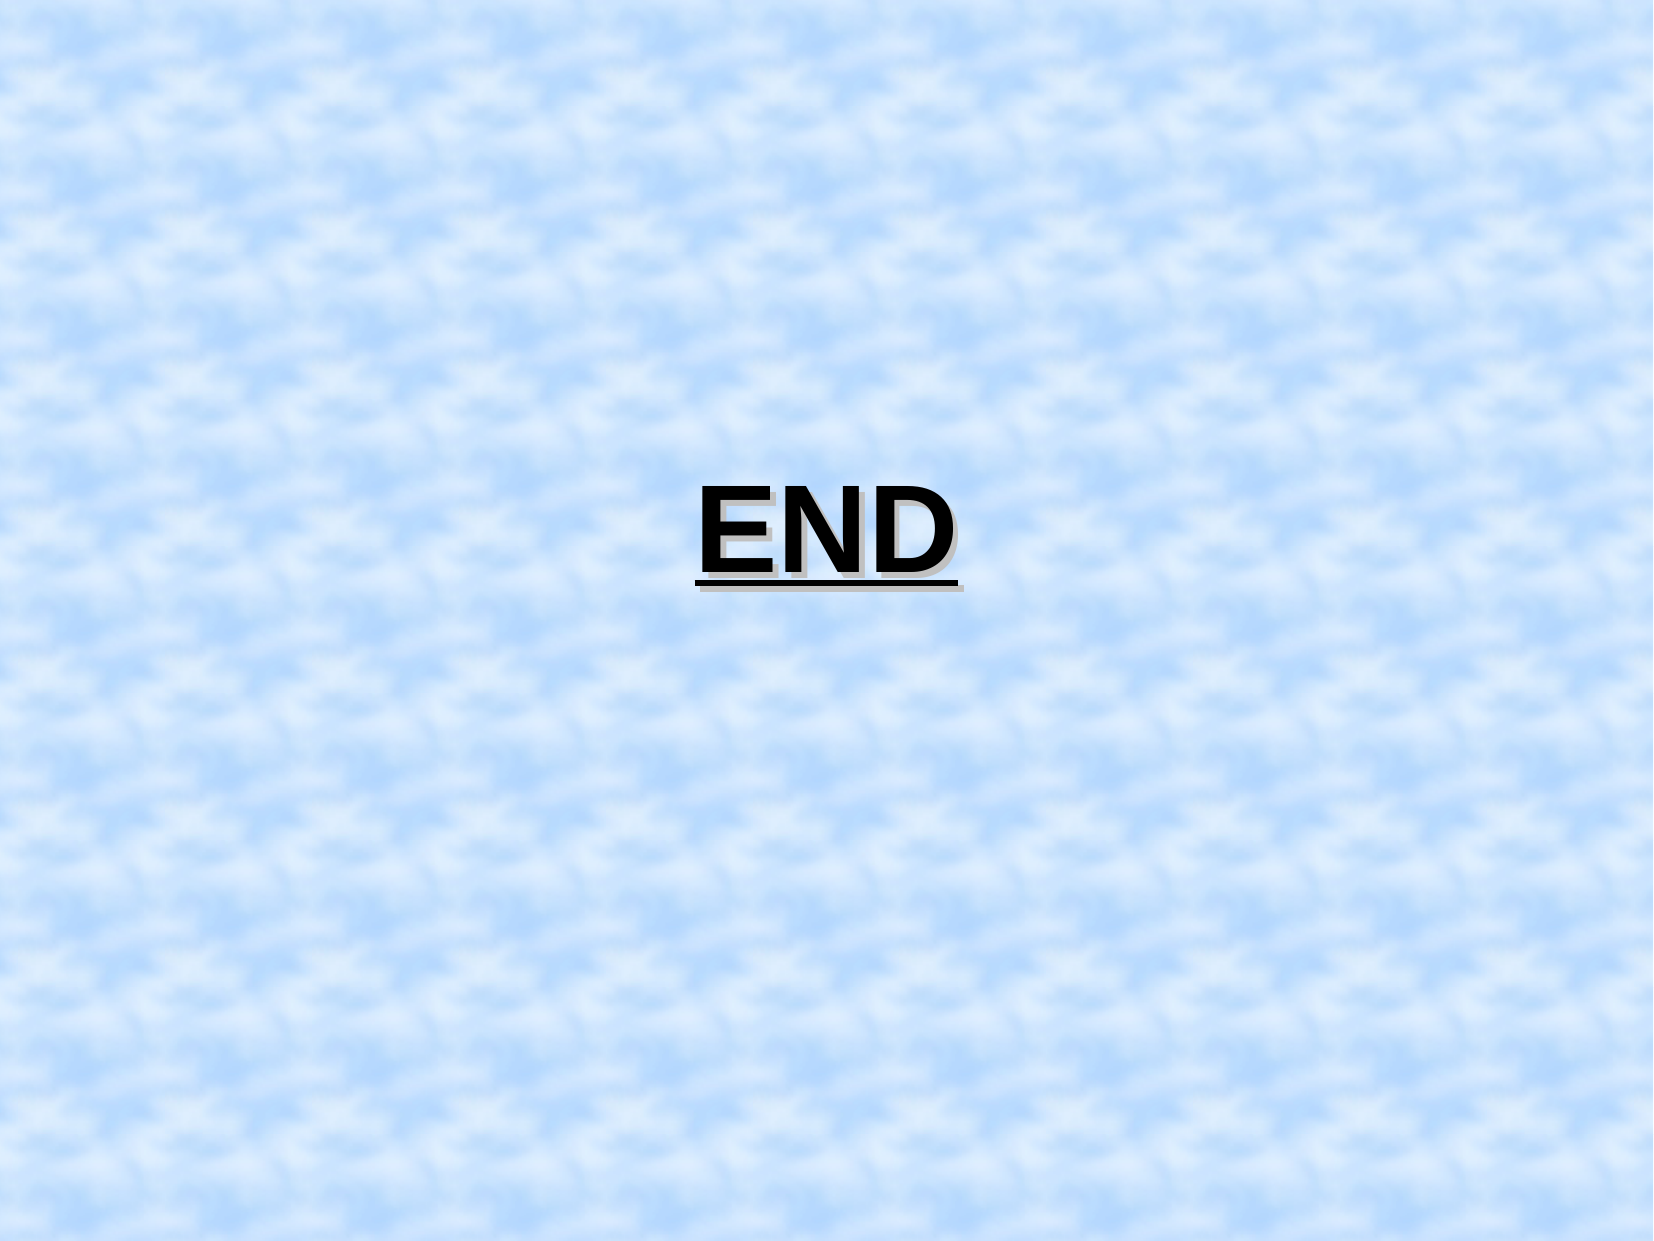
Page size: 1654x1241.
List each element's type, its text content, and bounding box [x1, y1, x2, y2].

subtitle END [82, 49, 1571, 1010]
picture [0, 0, 1654, 1241]
